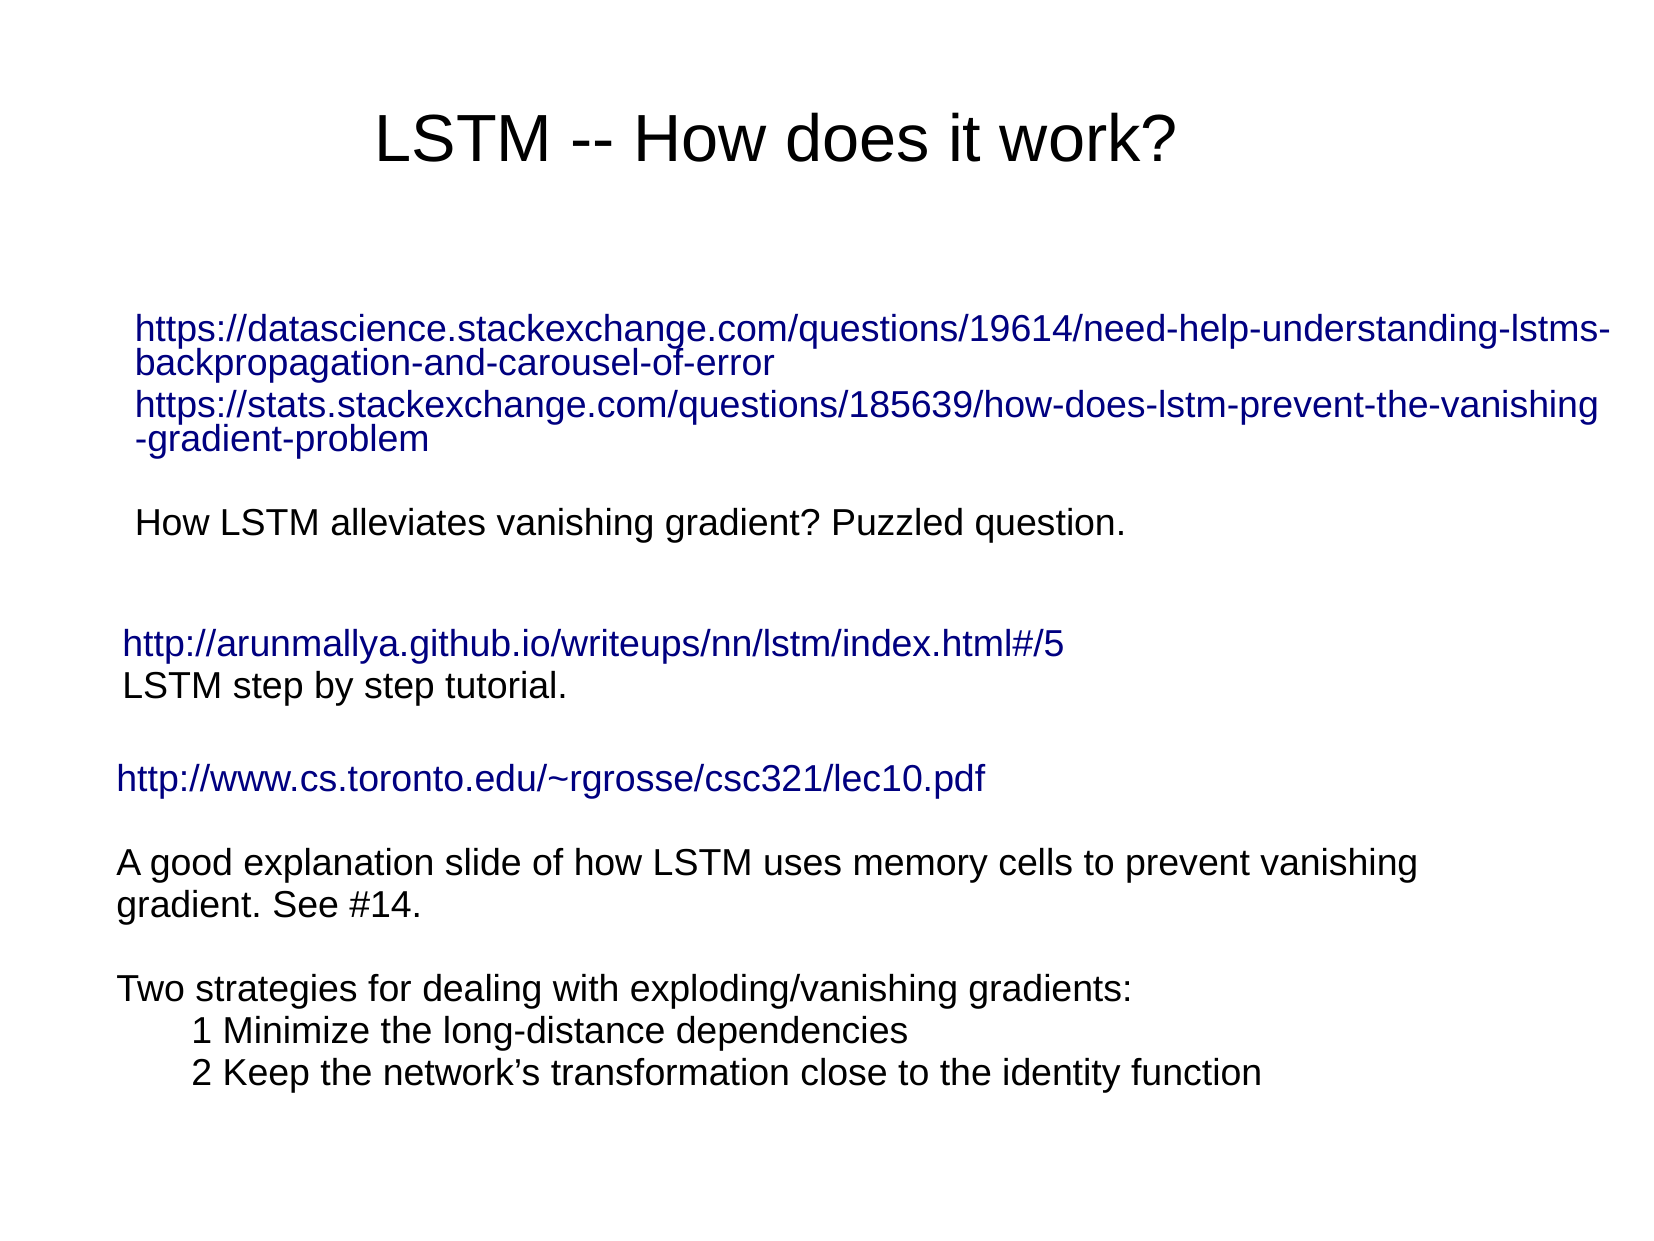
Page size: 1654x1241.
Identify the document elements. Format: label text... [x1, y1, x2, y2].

text_box LSTM -- How does it work? [360, 93, 1246, 257]
text_box http://arunmallya.github.io/writeups/nn/lstm/index.html#/5 LSTM step by step tutorial. [107, 615, 1081, 714]
text_box https://datascience.stackexchange.com/questions/19614/need-help-understanding-lstms-backpropagation-and-carousel-of-error https://stats.stackexchange.com/questions/185639/how-does-lstm-prevent-the-vanishing-gradient-problem How LSTM alleviates vanishing gradient? Puzzled question. [120, 300, 1627, 483]
text_box http://www.cs.toronto.edu/~rgrosse/csc321/lec10.pdf A good explanation slide of how LSTM uses memory cells to prevent vanishing gradient. See #14. Two strategies for dealing with exploding/vanishing gradients: 1 Minimize the long-distance dependencies 2 Keep the network’s transformation close to the identity function [101, 750, 1456, 1143]
